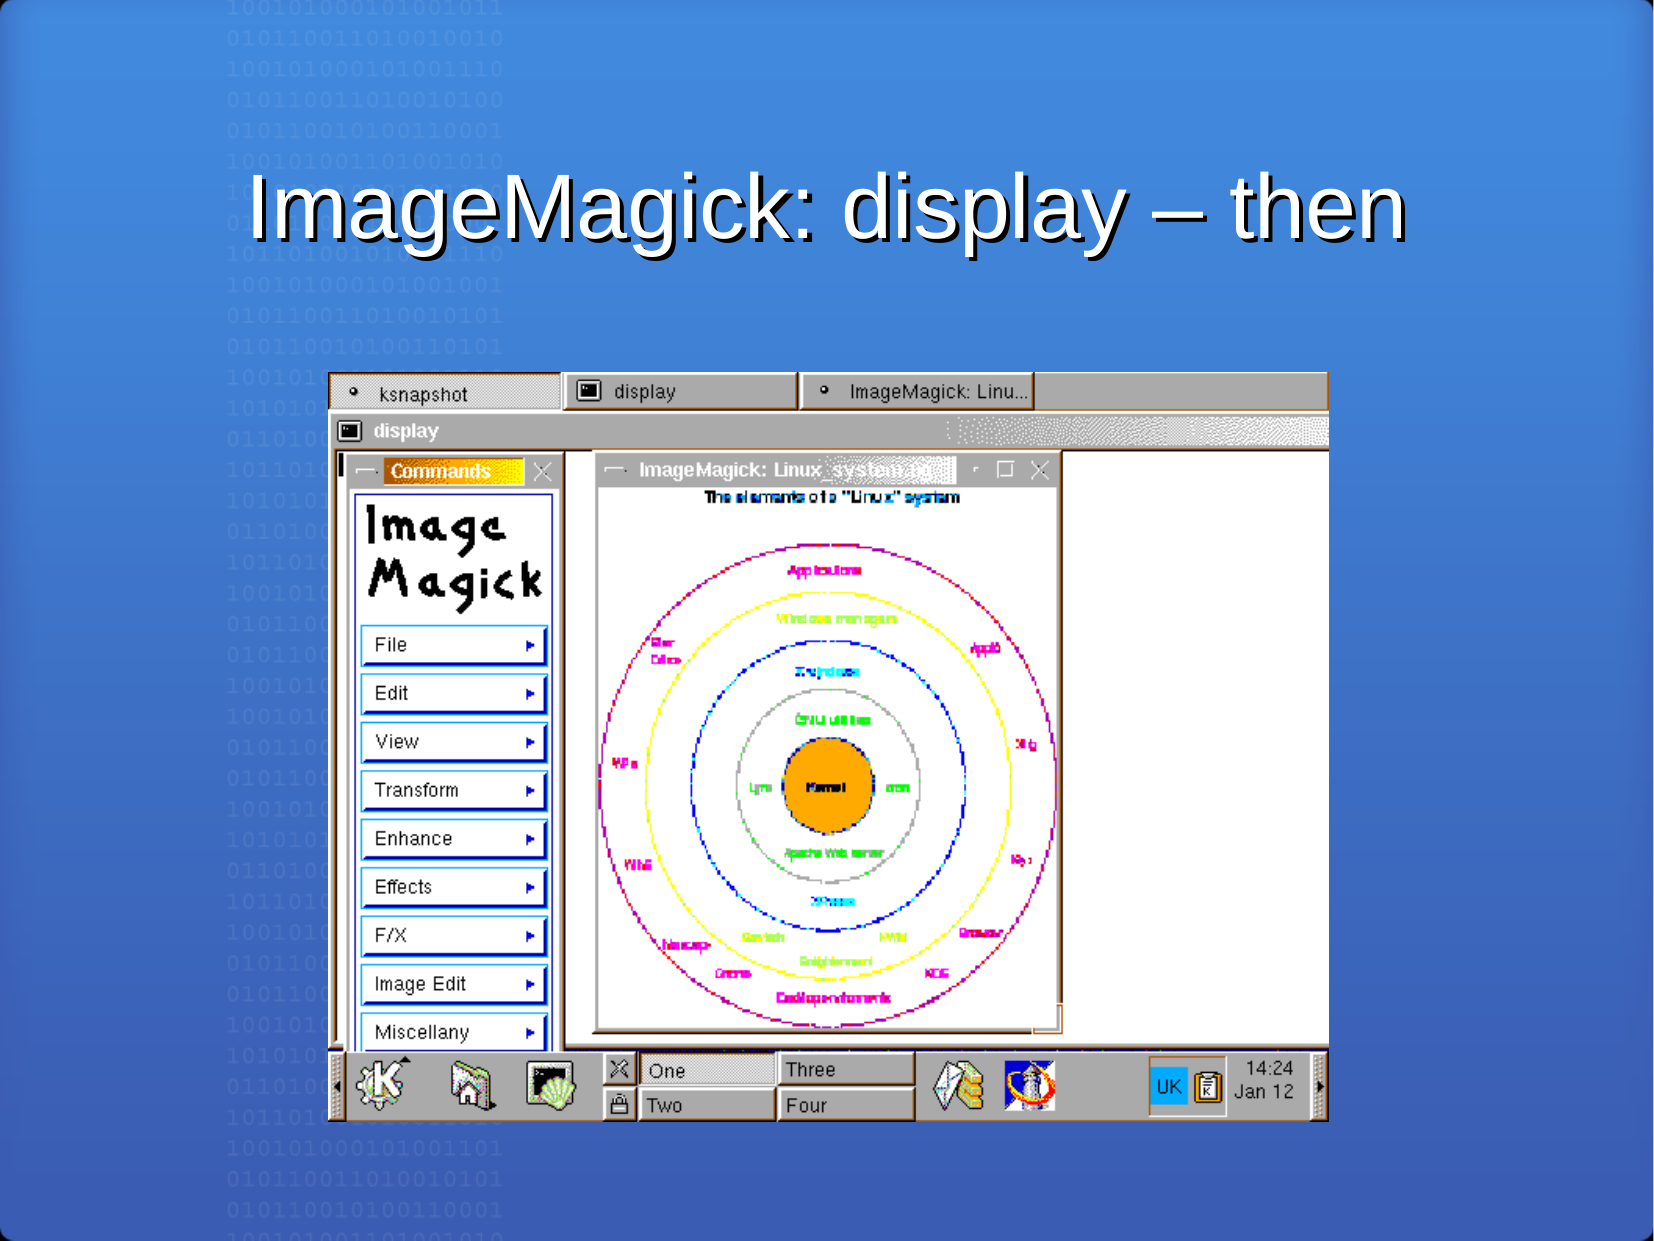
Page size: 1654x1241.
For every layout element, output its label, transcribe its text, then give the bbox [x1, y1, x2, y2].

picture [0, 0, 1654, 1241]
chart [121, 344, 1534, 1127]
title ImageMagick: display – then [121, 110, 1534, 303]
